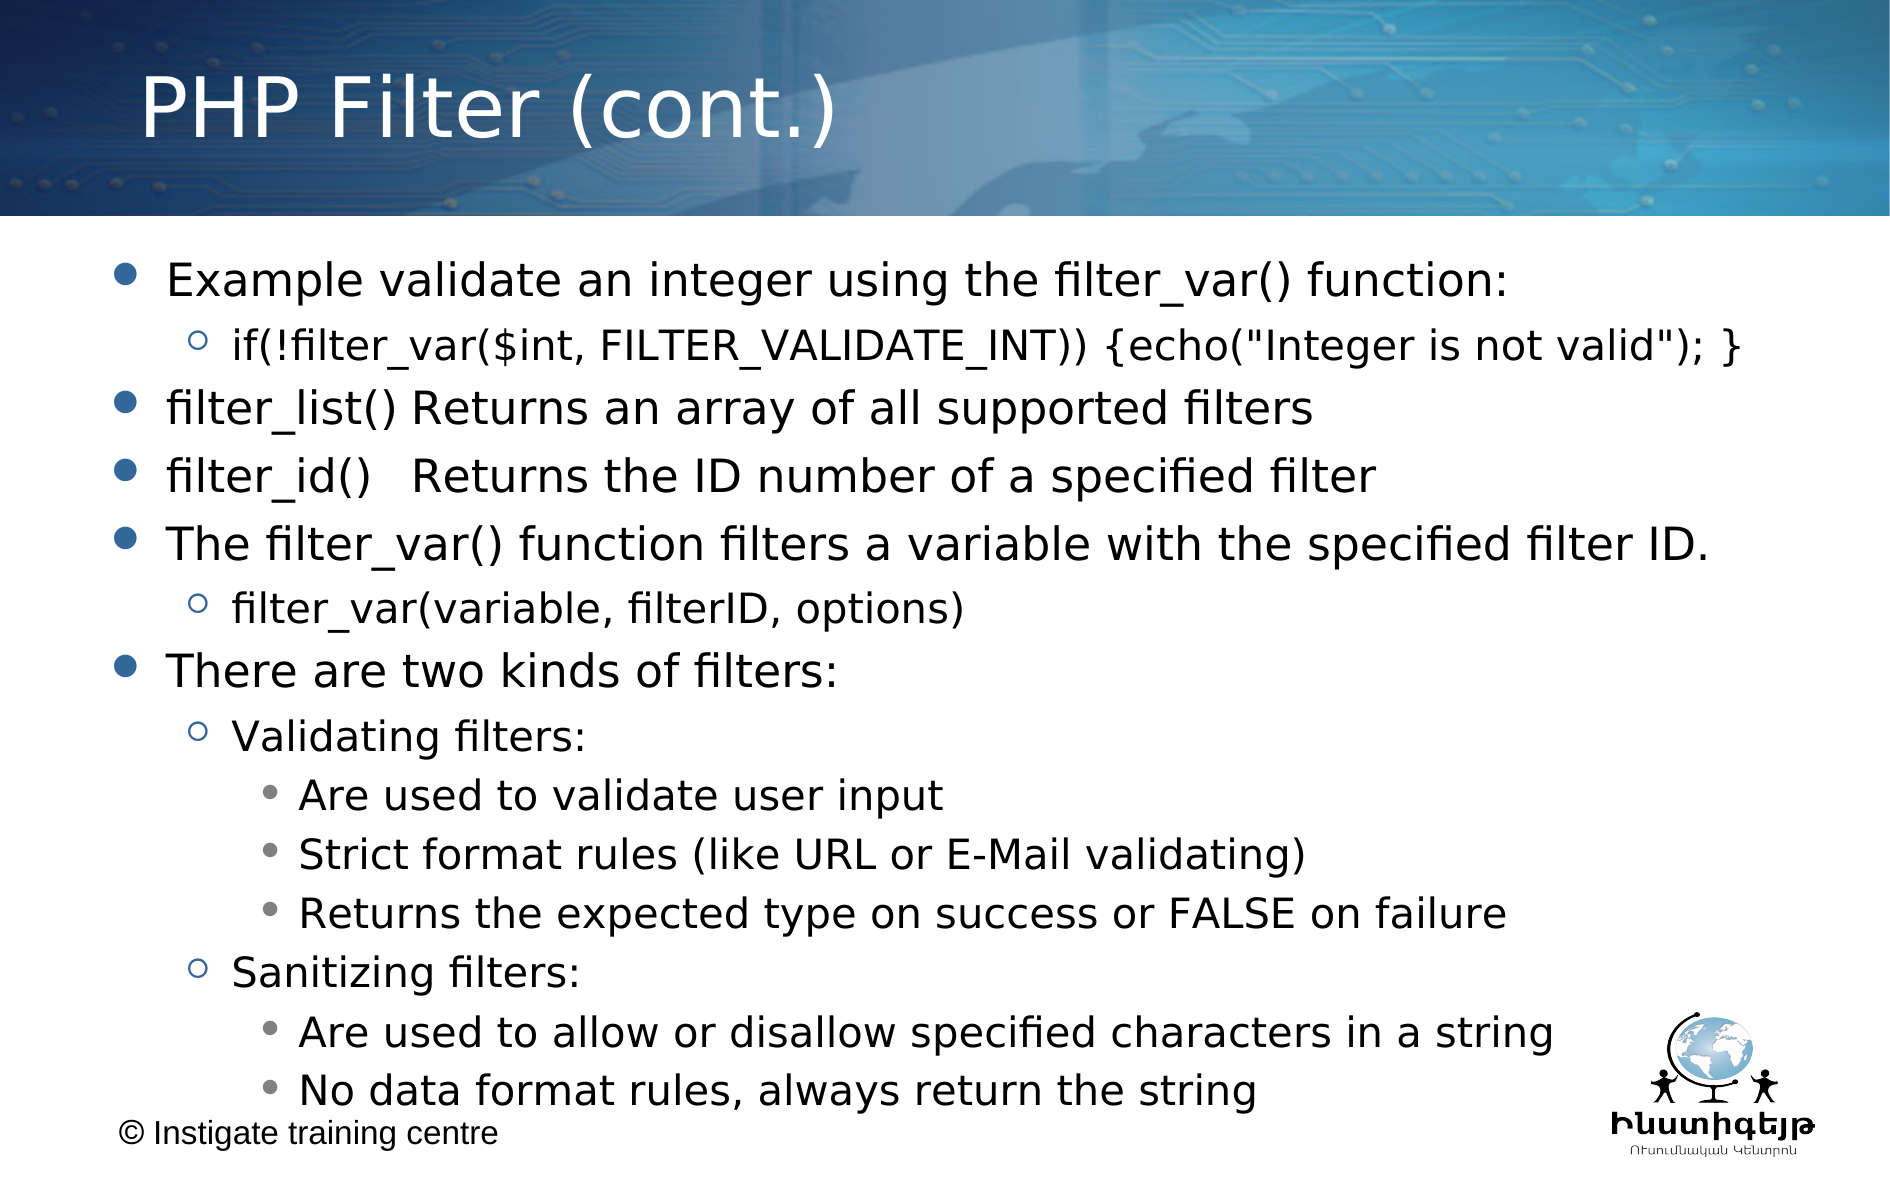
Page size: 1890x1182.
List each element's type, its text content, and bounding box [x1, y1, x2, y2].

picture [0, 0, 1890, 216]
list Example validate an integer using the filter_var() function: if(!filter_var($int, FILTER_VALIDATE_INT)) {echo("Integer is not valid"); } filter_list() Returns an array of all supported filters filter_id() Returns the ID number of a specified filter The filter_var() function filters a variable with the specified filter ID. filter_var(variable, filterID, options) There are two kinds of filters: Validating filters: Are used to validate user input Strict format rules (like URL or E-Mail validating) Returns the expected type on success or FALSE on failure Sanitizing filters: Are used to allow or disallow specified characters in a string No data format rules, always return the string [110, 258, 1801, 290]
picture [1612, 1012, 1815, 1157]
